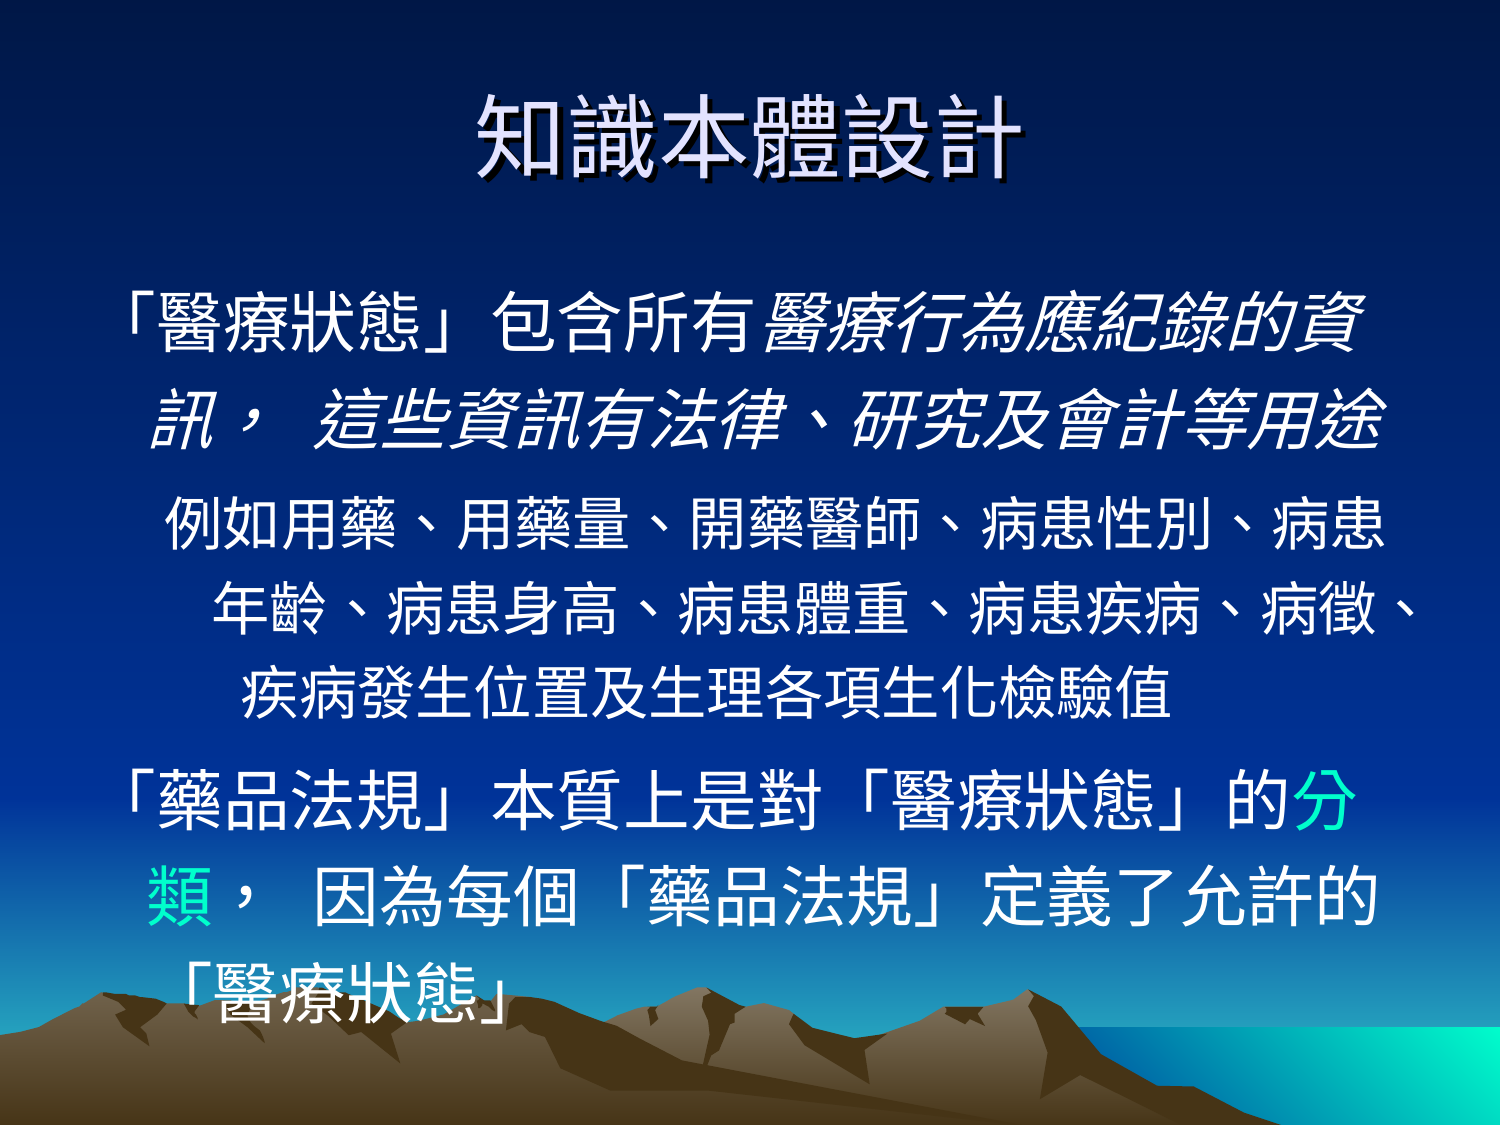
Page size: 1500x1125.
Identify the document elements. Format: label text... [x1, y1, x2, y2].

title 知識本體設計 [75, 37, 1426, 225]
list 「醫療狀態」包含所有醫療行為應紀錄的資訊， 這些資訊有法律、研究及會計等用途 例如用藥、用藥量、開藥醫師、病患性別、病患年齡、病患身高、病患體重、病患疾病、病徵、 疾病發生位置及生理各項生化檢驗值 「藥品法規」本質上是對「醫療狀態」的分類， 因為每個「藥品法規」定義了允許的「醫療狀態」 [75, 262, 1426, 1001]
